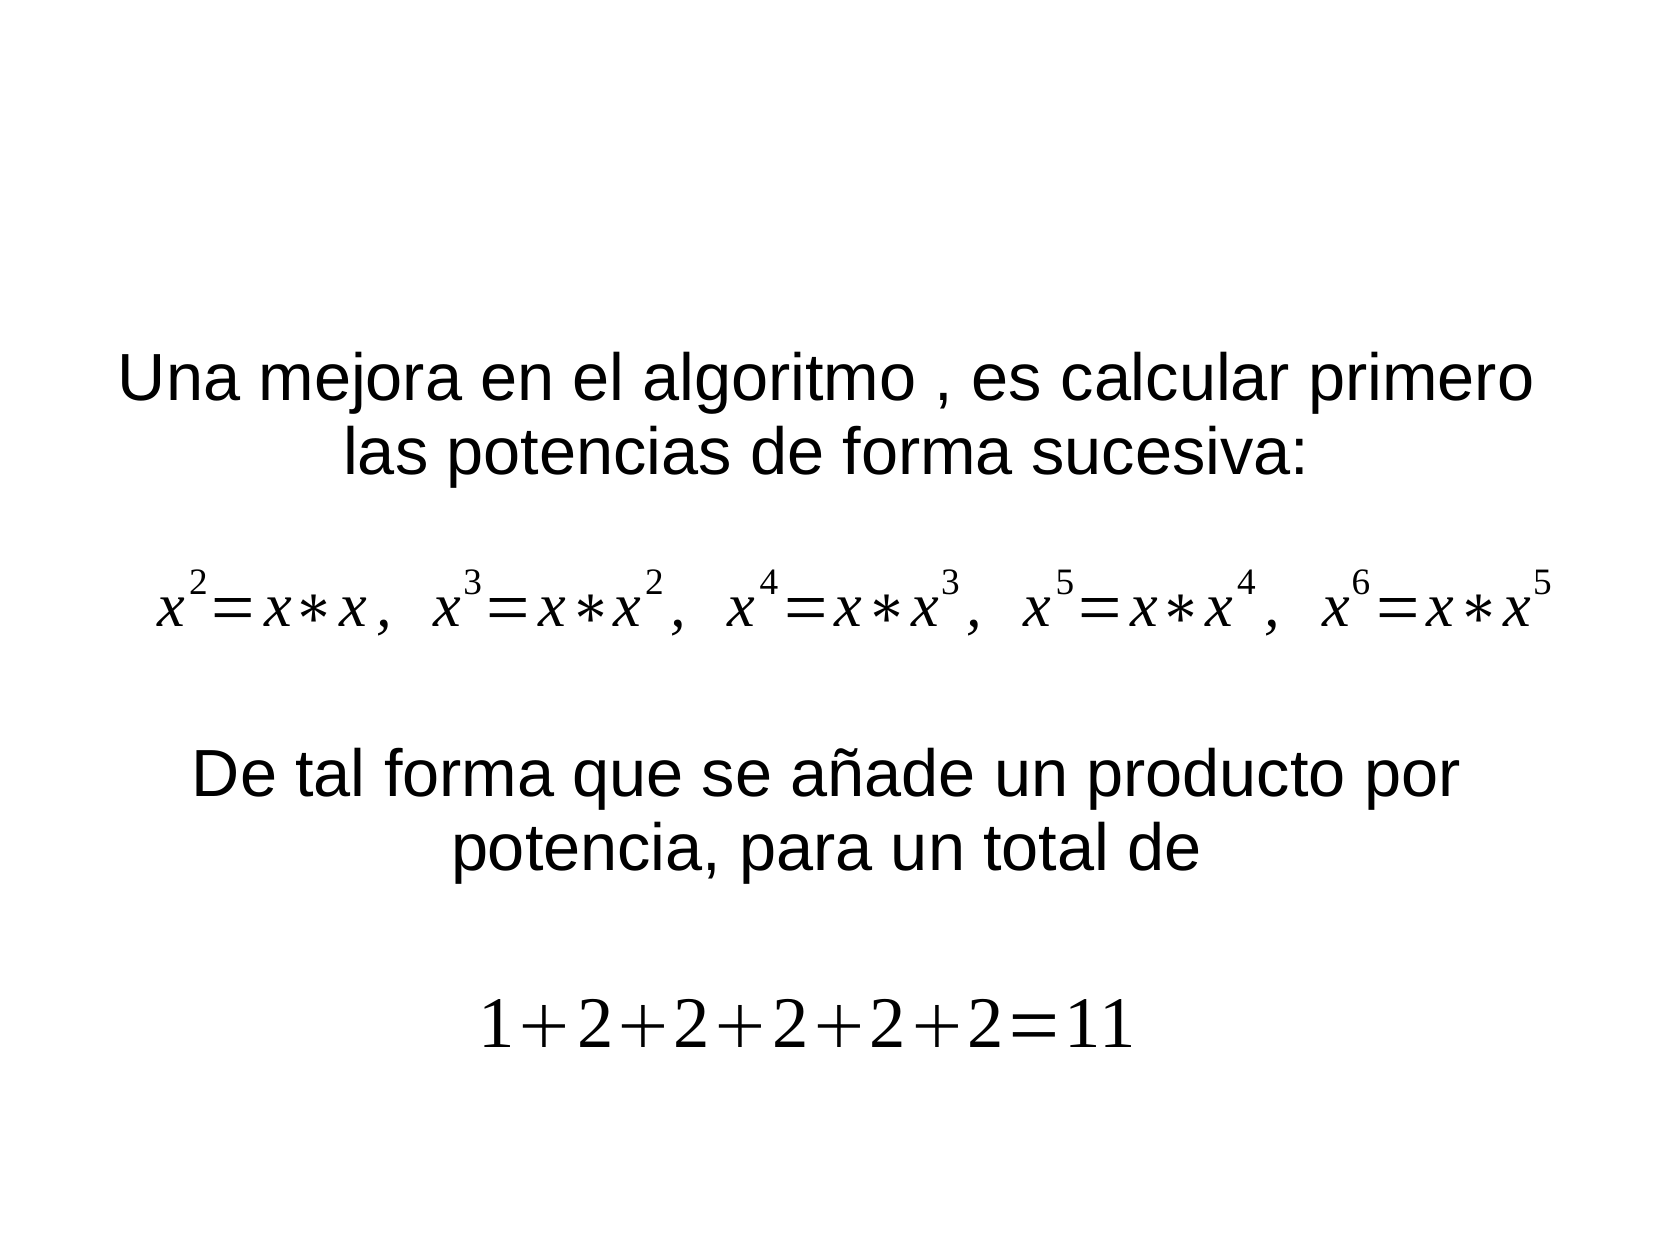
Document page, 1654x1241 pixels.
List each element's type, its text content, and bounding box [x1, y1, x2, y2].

chart [472, 982, 1144, 1063]
chart [147, 561, 1558, 639]
text_box Una mejora en el algoritmo , es calcular primero las potencias de forma sucesiva: [82, 297, 1571, 532]
subtitle De tal forma que se añade un producto por potencia, para un total de [82, 693, 1571, 928]
